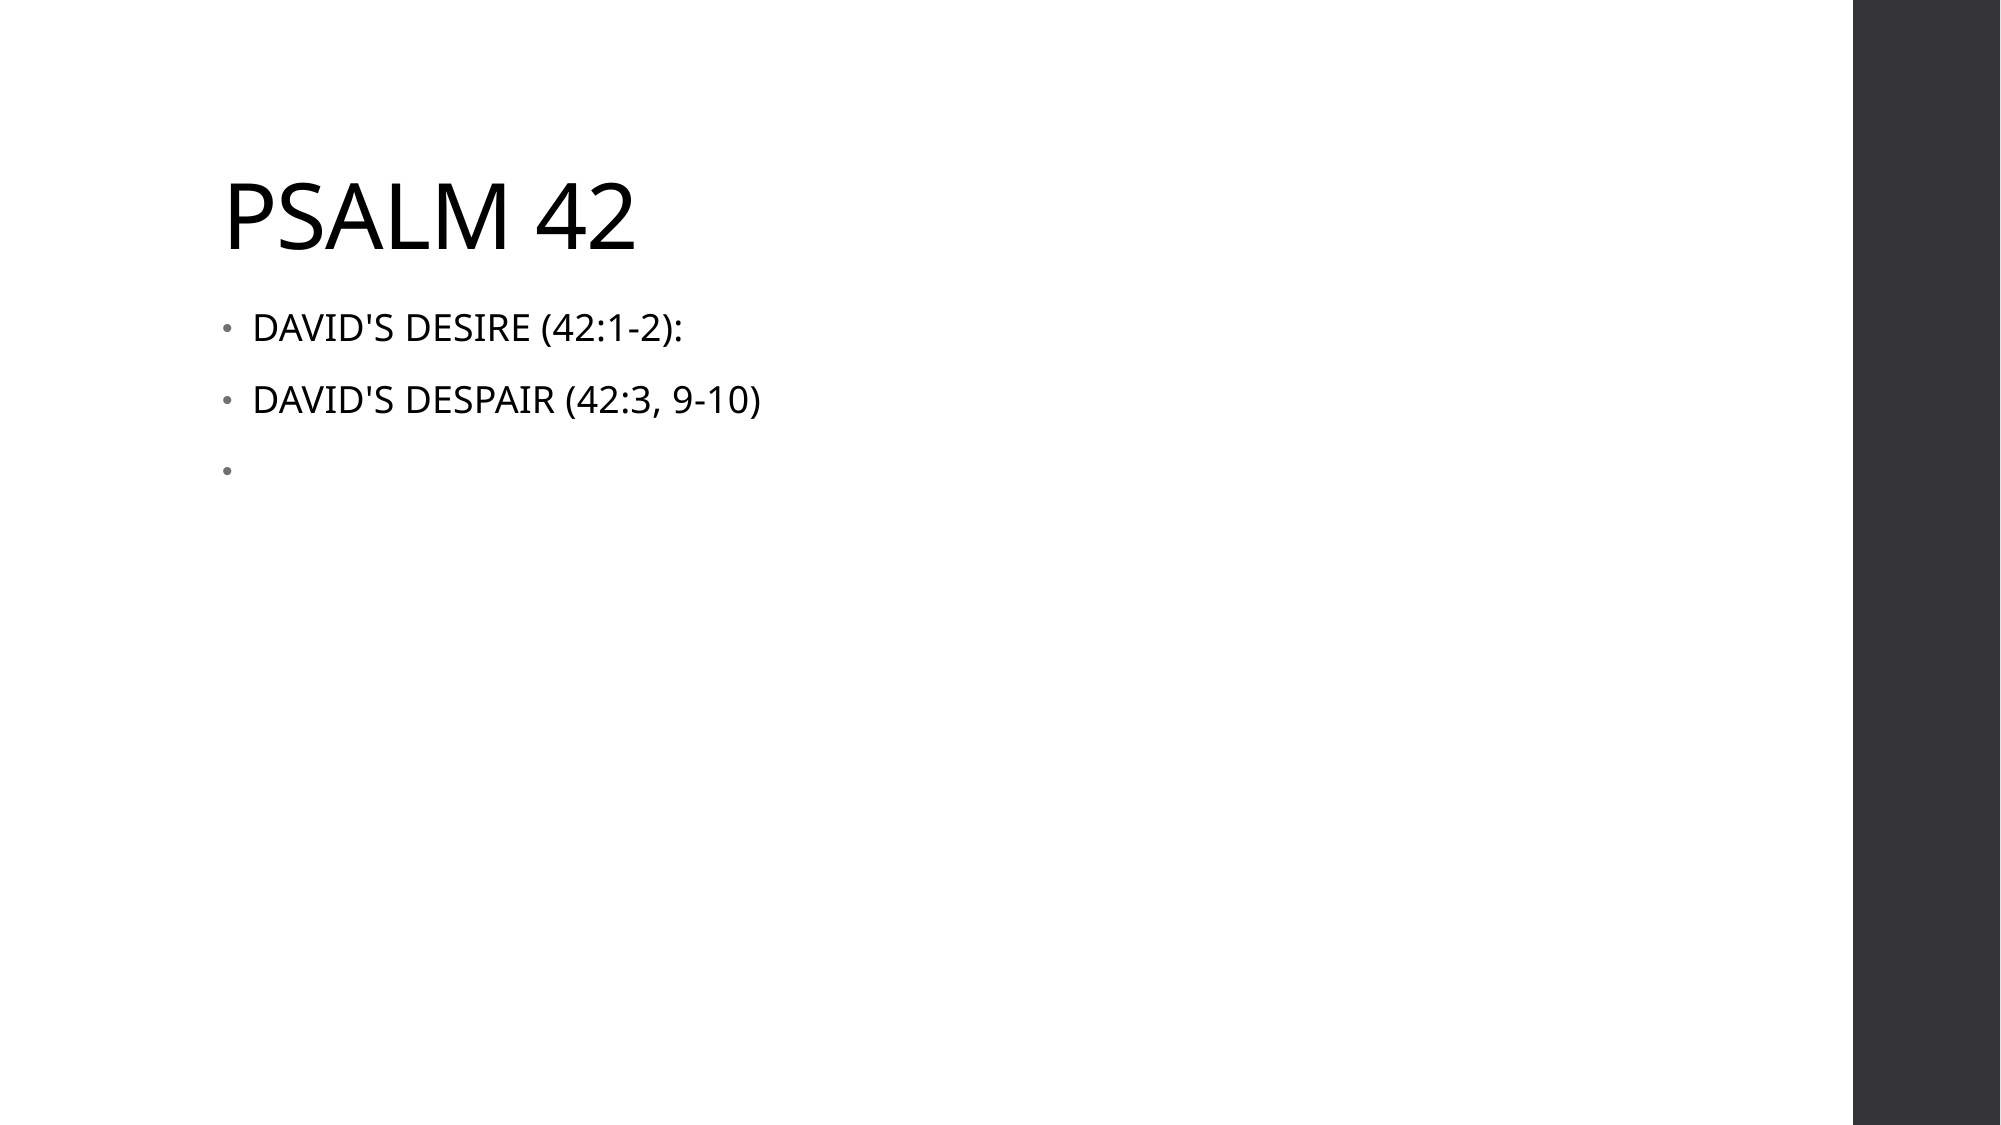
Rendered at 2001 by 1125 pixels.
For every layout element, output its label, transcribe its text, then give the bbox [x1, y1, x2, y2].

title PSALM 42 [206, 60, 1797, 278]
list DAVID'S DESIRE (42:1-2): DAVID'S DESPAIR (42:3, 9-10) [206, 299, 1617, 1014]
